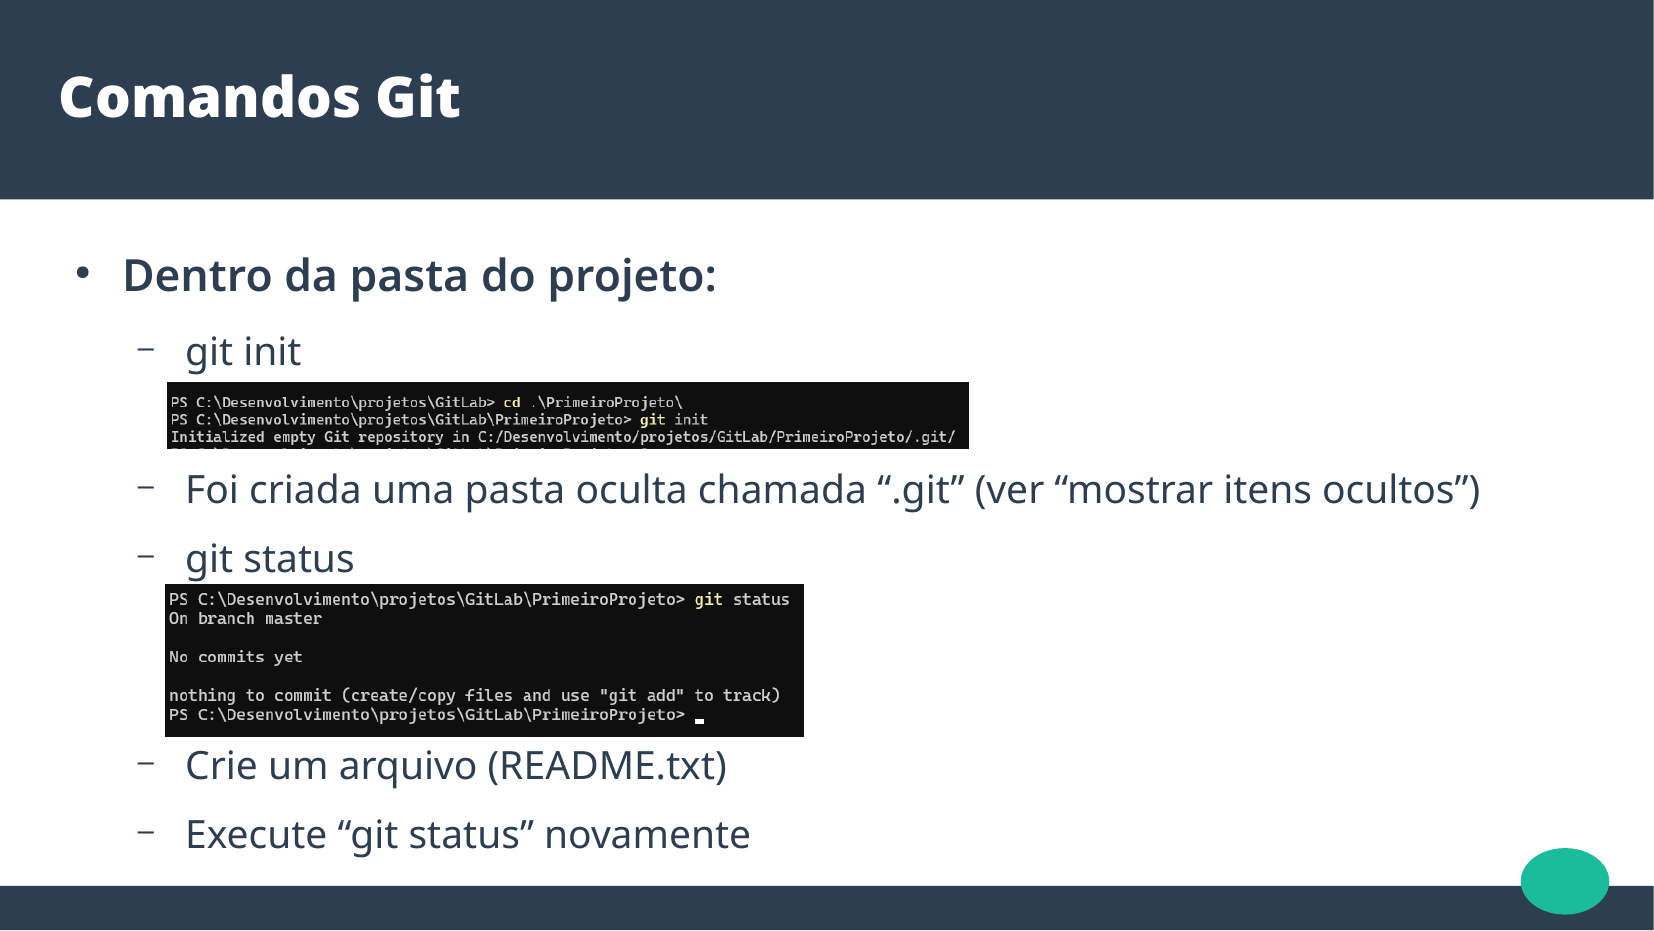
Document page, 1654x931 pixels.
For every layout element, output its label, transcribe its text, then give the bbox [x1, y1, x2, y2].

list Dentro da pasta do projeto: git init Foi criada uma pasta oculta chamada “.git” (ver “mostrar itens ocultos”) git status Crie um arquivo (README.txt) Execute “git status” novamente [59, 243, 1595, 864]
picture [165, 584, 804, 737]
picture [167, 382, 969, 449]
title Comandos Git [59, 37, 1595, 156]
